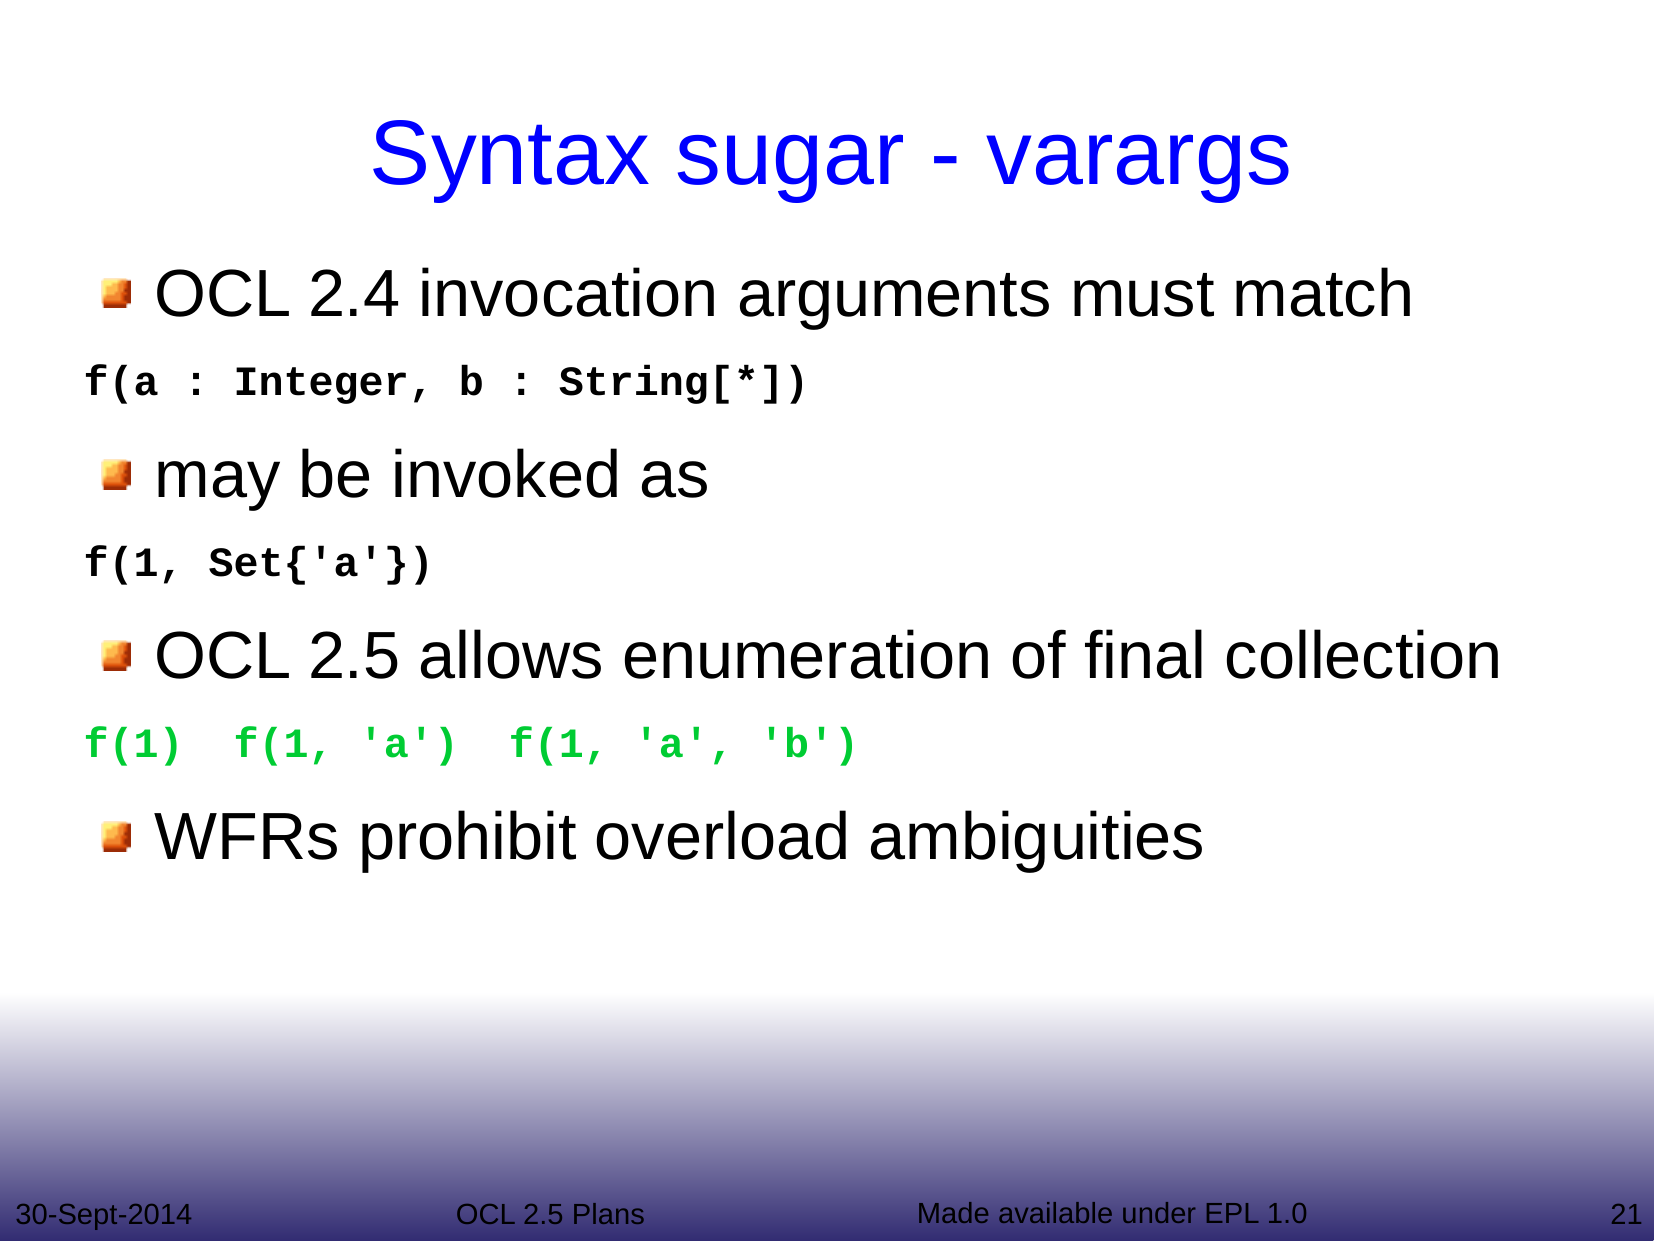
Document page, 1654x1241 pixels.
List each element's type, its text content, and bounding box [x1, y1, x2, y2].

list OCL 2.4 invocation arguments must match f(a : Integer, b : String[*]) may be invoked as f(1, Set{'a'}) OCL 2.5 allows enumeration of final collection f(1) f(1, 'a') f(1, 'a', 'b') WFRs prohibit overload ambiguities [83, 255, 1572, 1075]
title Syntax sugar - varargs [0, 49, 1654, 257]
